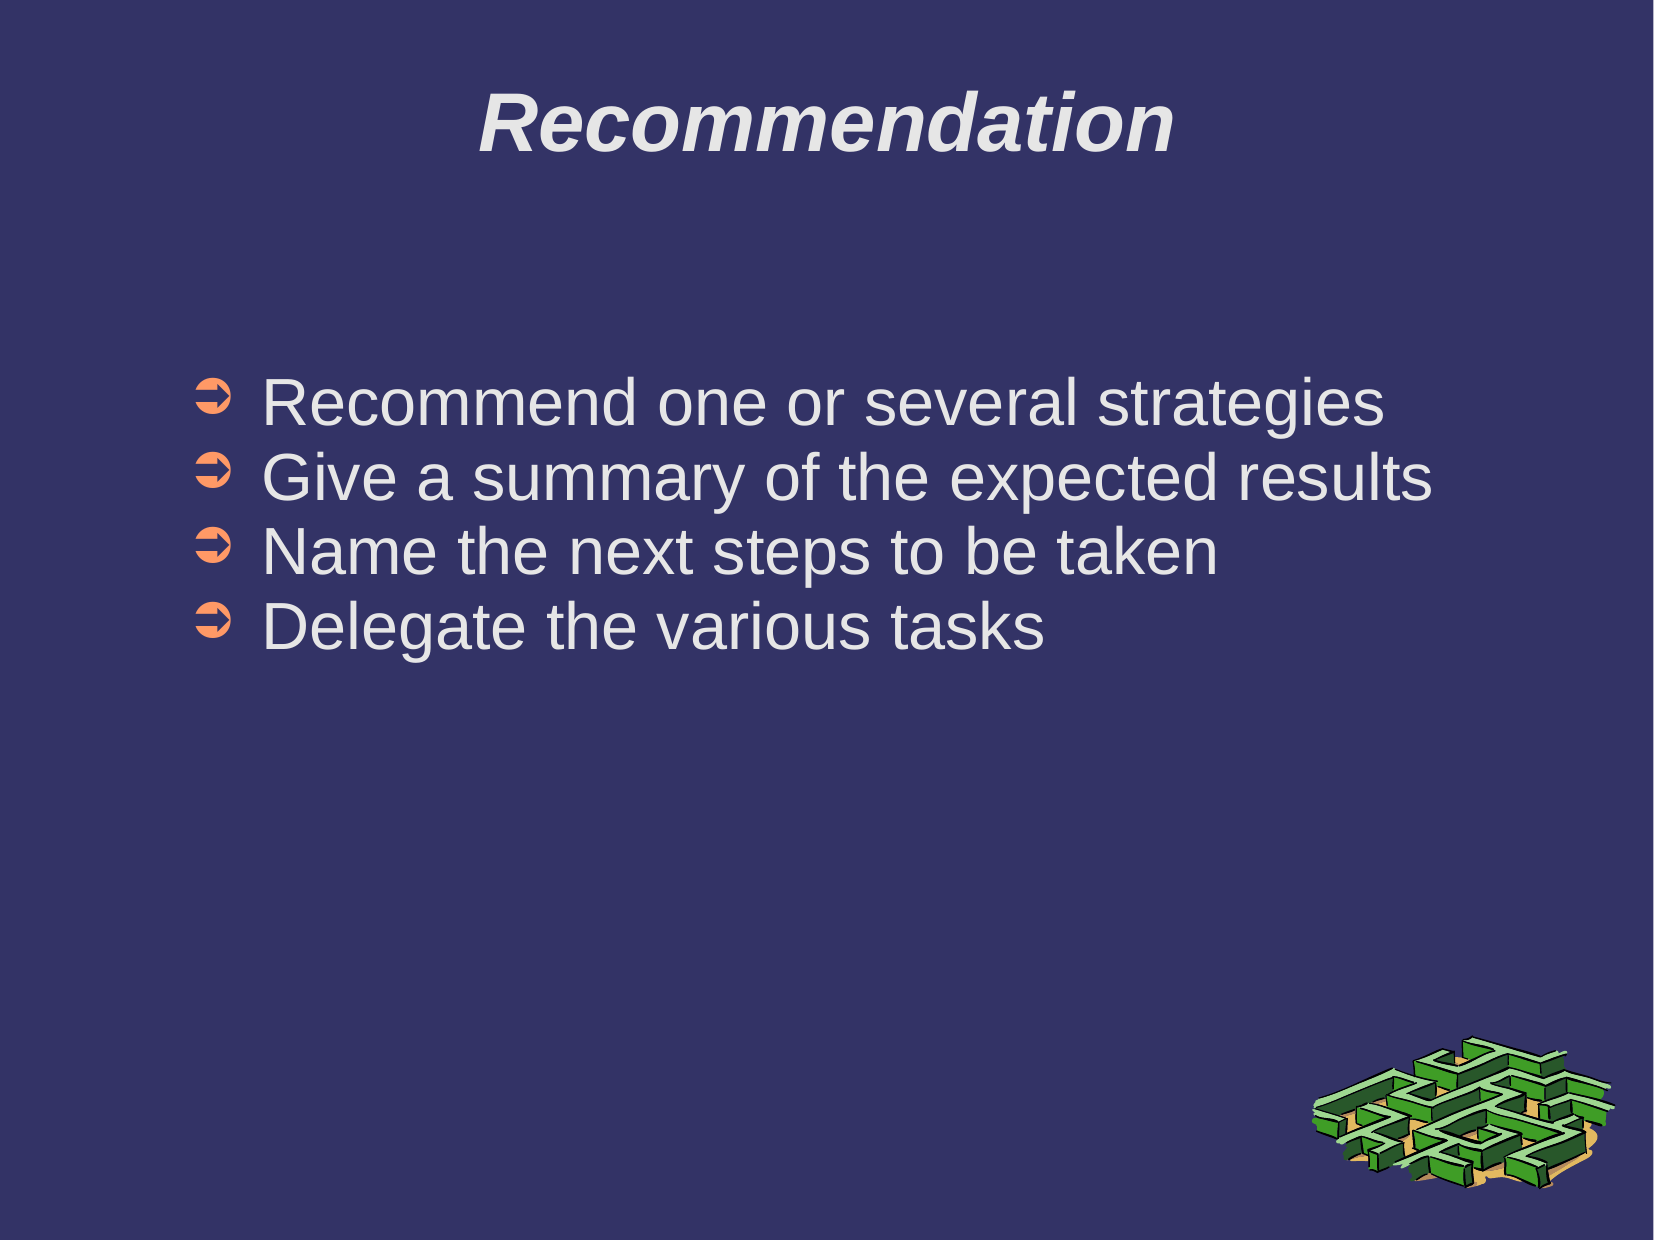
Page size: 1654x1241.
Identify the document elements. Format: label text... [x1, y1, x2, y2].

title Recommendation [121, 19, 1534, 227]
list Recommend one or several strategies Give a summary of the expected results Name the next steps to be taken Delegate the various tasks [178, 364, 1570, 1147]
